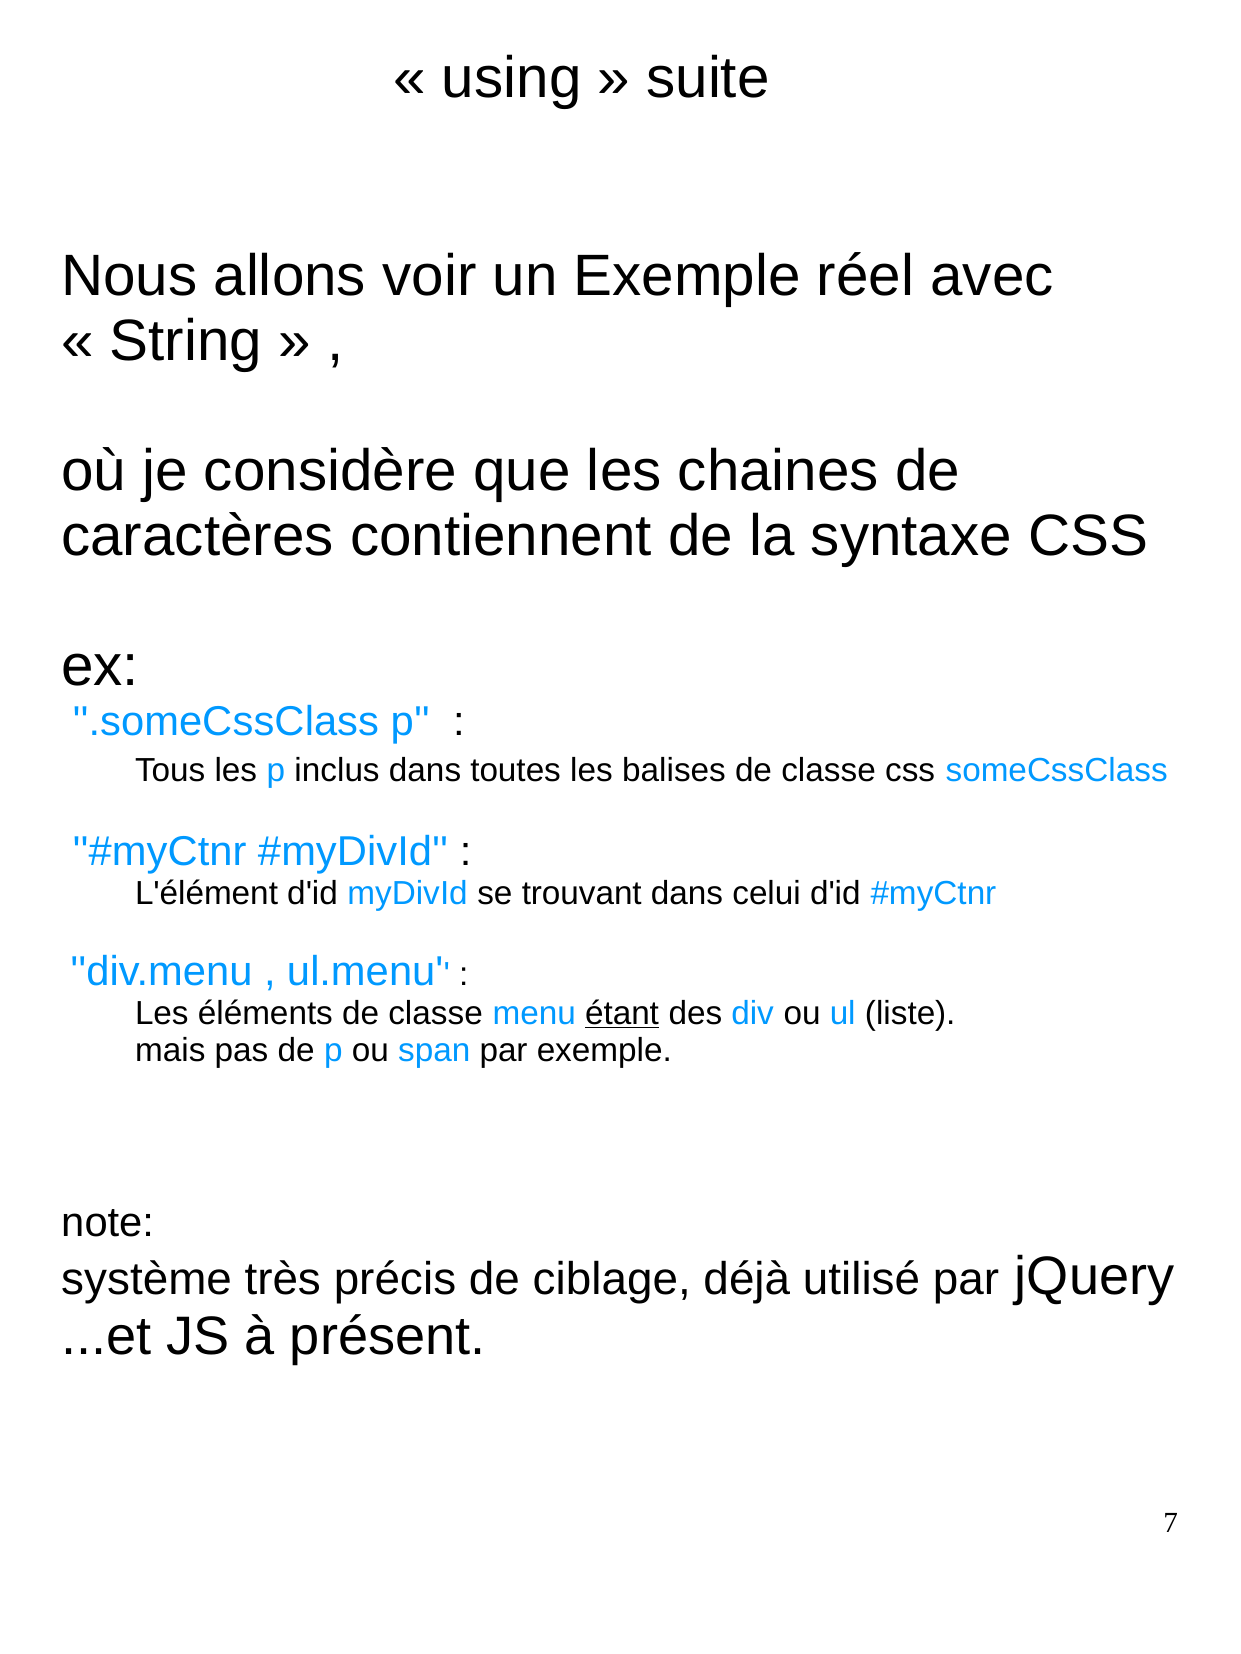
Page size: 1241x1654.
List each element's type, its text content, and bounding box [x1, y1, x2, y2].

text_box « using » suite [378, 37, 845, 144]
text_box Nous allons voir un Exemple réel avec « String » , où je considère que les chaines de caractères contiennent de la syntaxe CSS ex: ''.someCssClass p'' : Tous les p inclus dans toutes les balises de classe css someCssClass ''#myCtnr #myDivId'' : L'élément d'id myDivId se trouvant dans celui d'id #myCtnr ''div.menu , ul.menu'' : Les éléments de classe menu étant des div ou ul (liste). mais pas de p ou span par exemple. note: système très précis de ciblage, déjà utilisé par jQuery ...et JS à présent. [46, 235, 1201, 1541]
